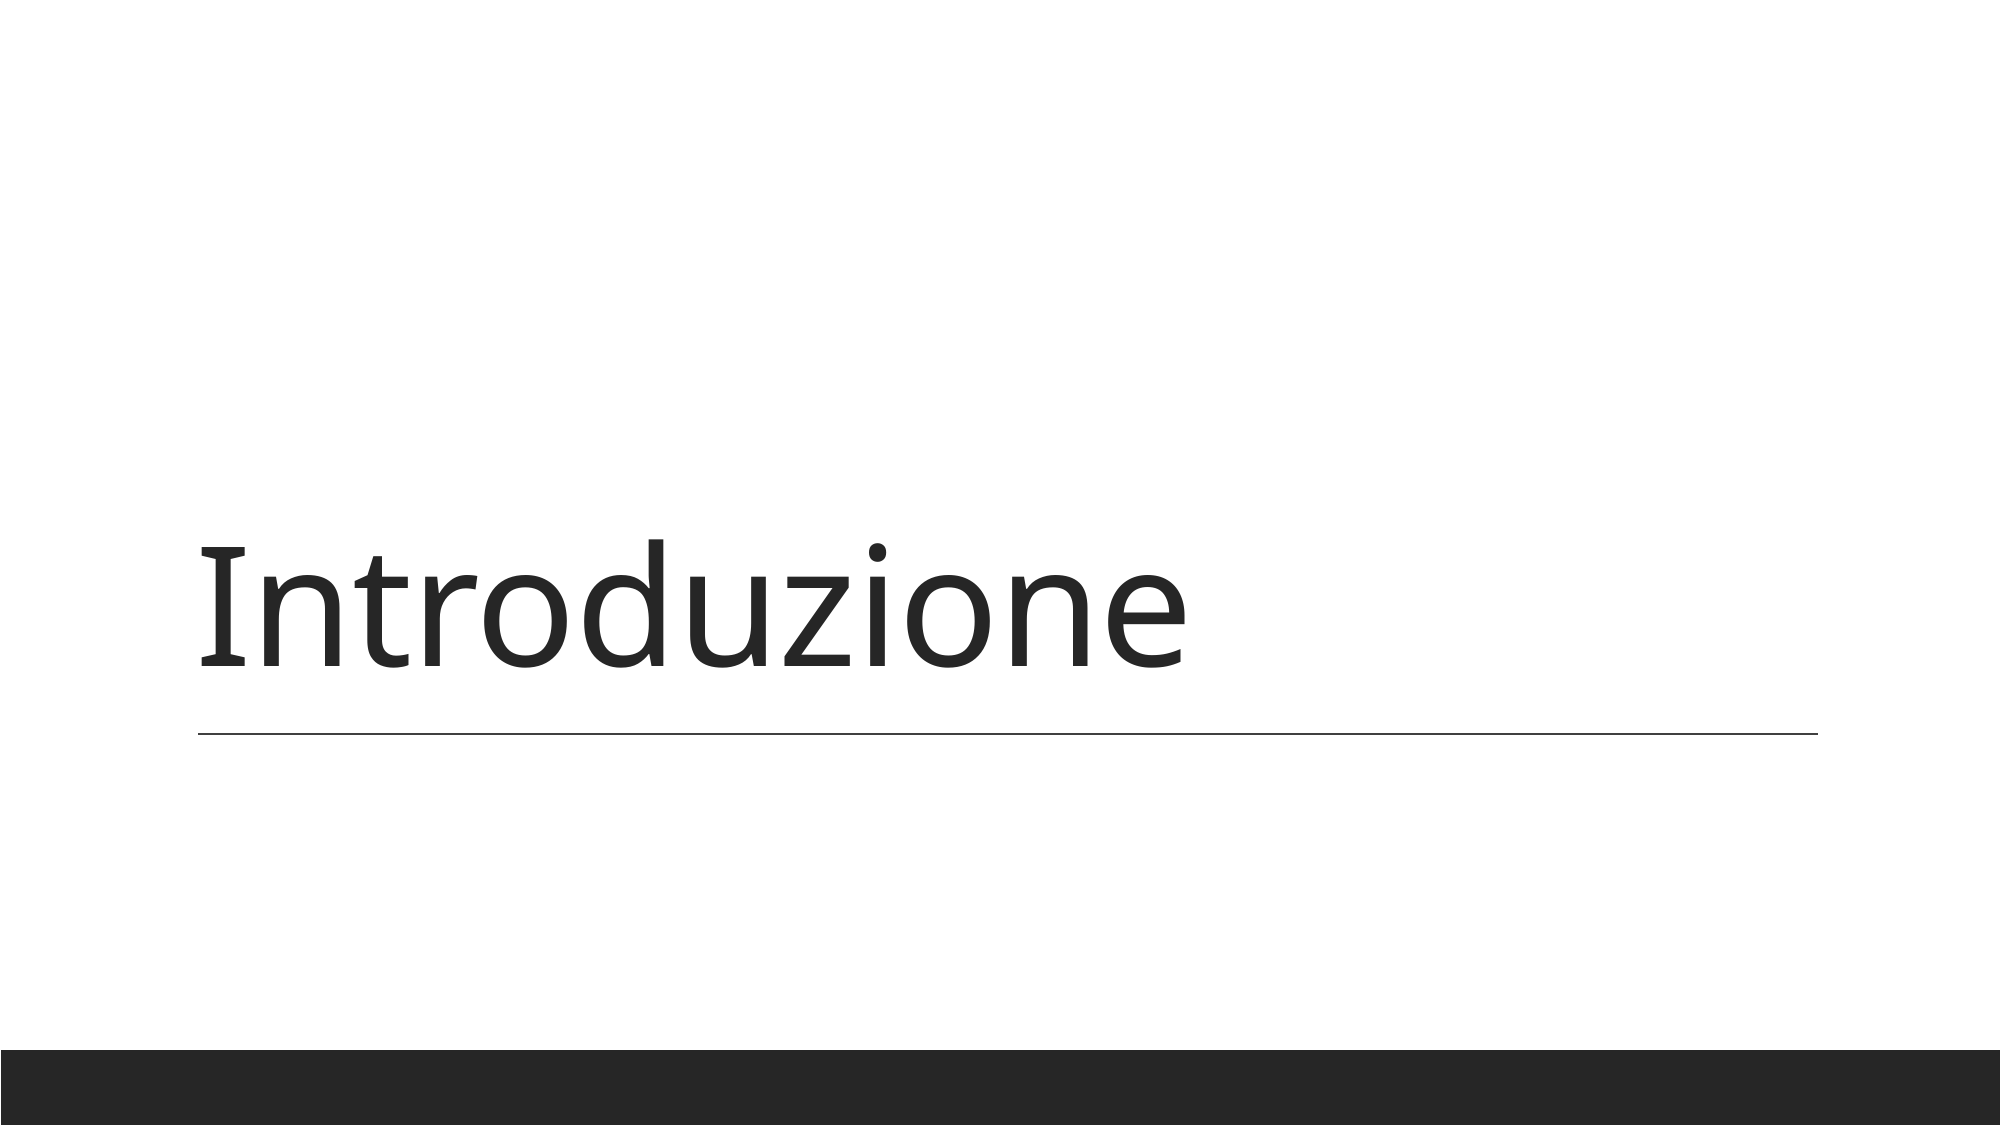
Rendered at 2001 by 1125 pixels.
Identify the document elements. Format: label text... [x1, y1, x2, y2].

title Introduzione [180, 124, 1831, 710]
